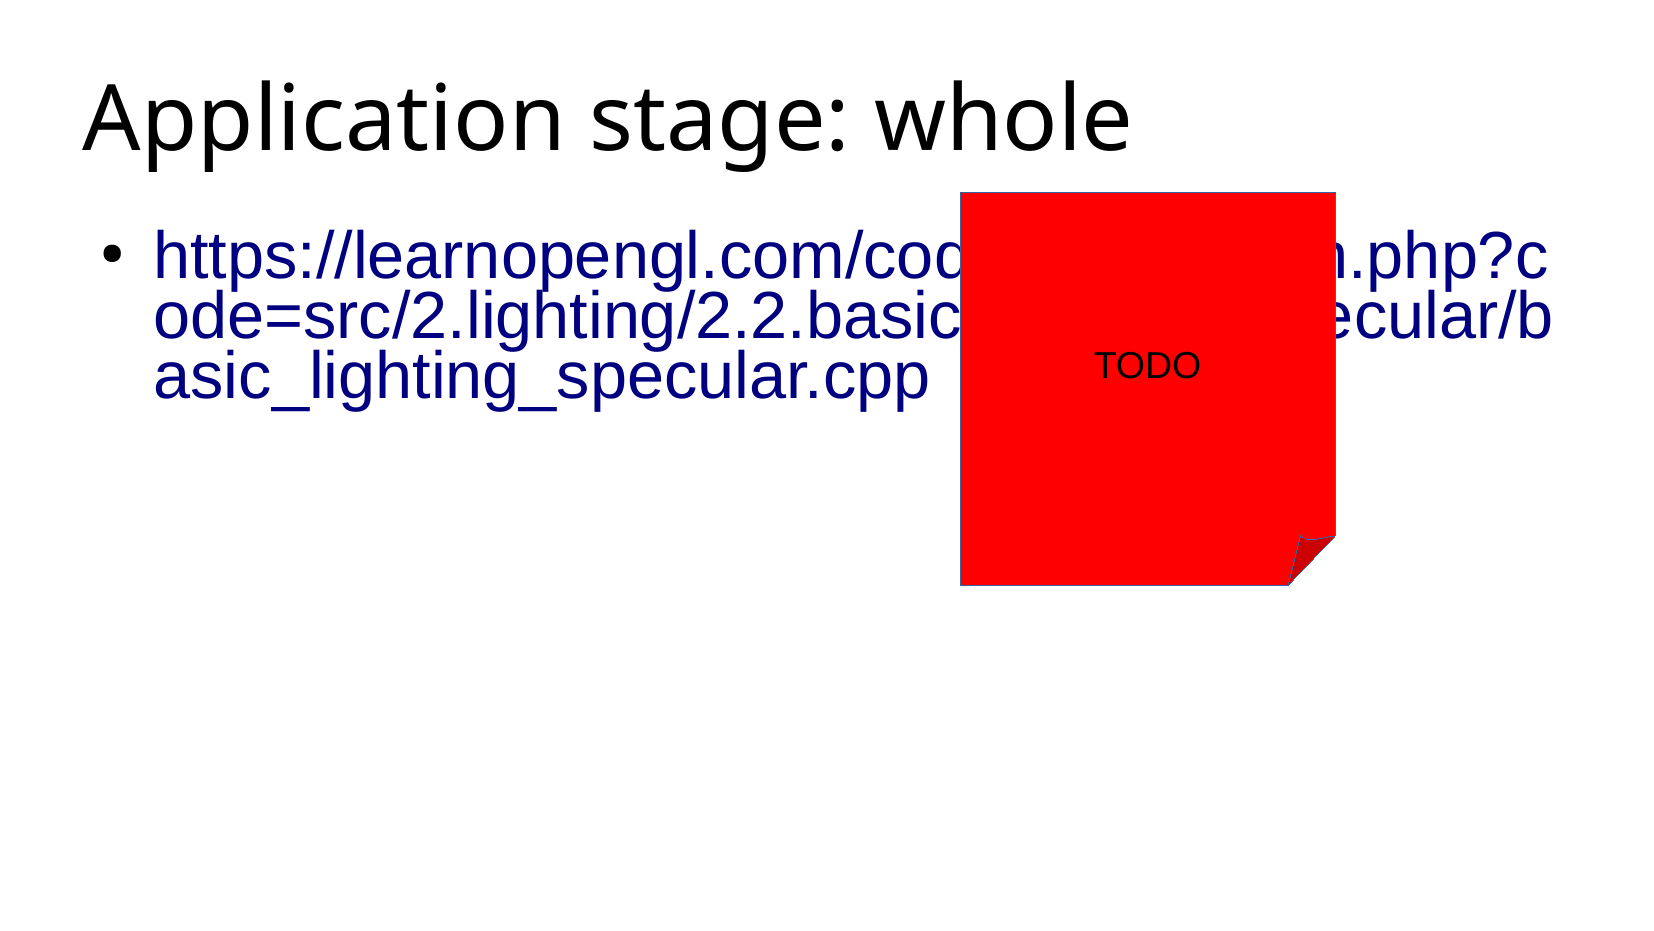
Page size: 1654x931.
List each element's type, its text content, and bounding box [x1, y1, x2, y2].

title Application stage: whole [82, 37, 1571, 193]
text_box TODO [960, 192, 1336, 586]
list https://learnopengl.com/code_viewer_gh.php?code=src/2.lighting/2.2.basic_lighting_specular/basic_lighting_specular.cpp [82, 217, 1571, 758]
